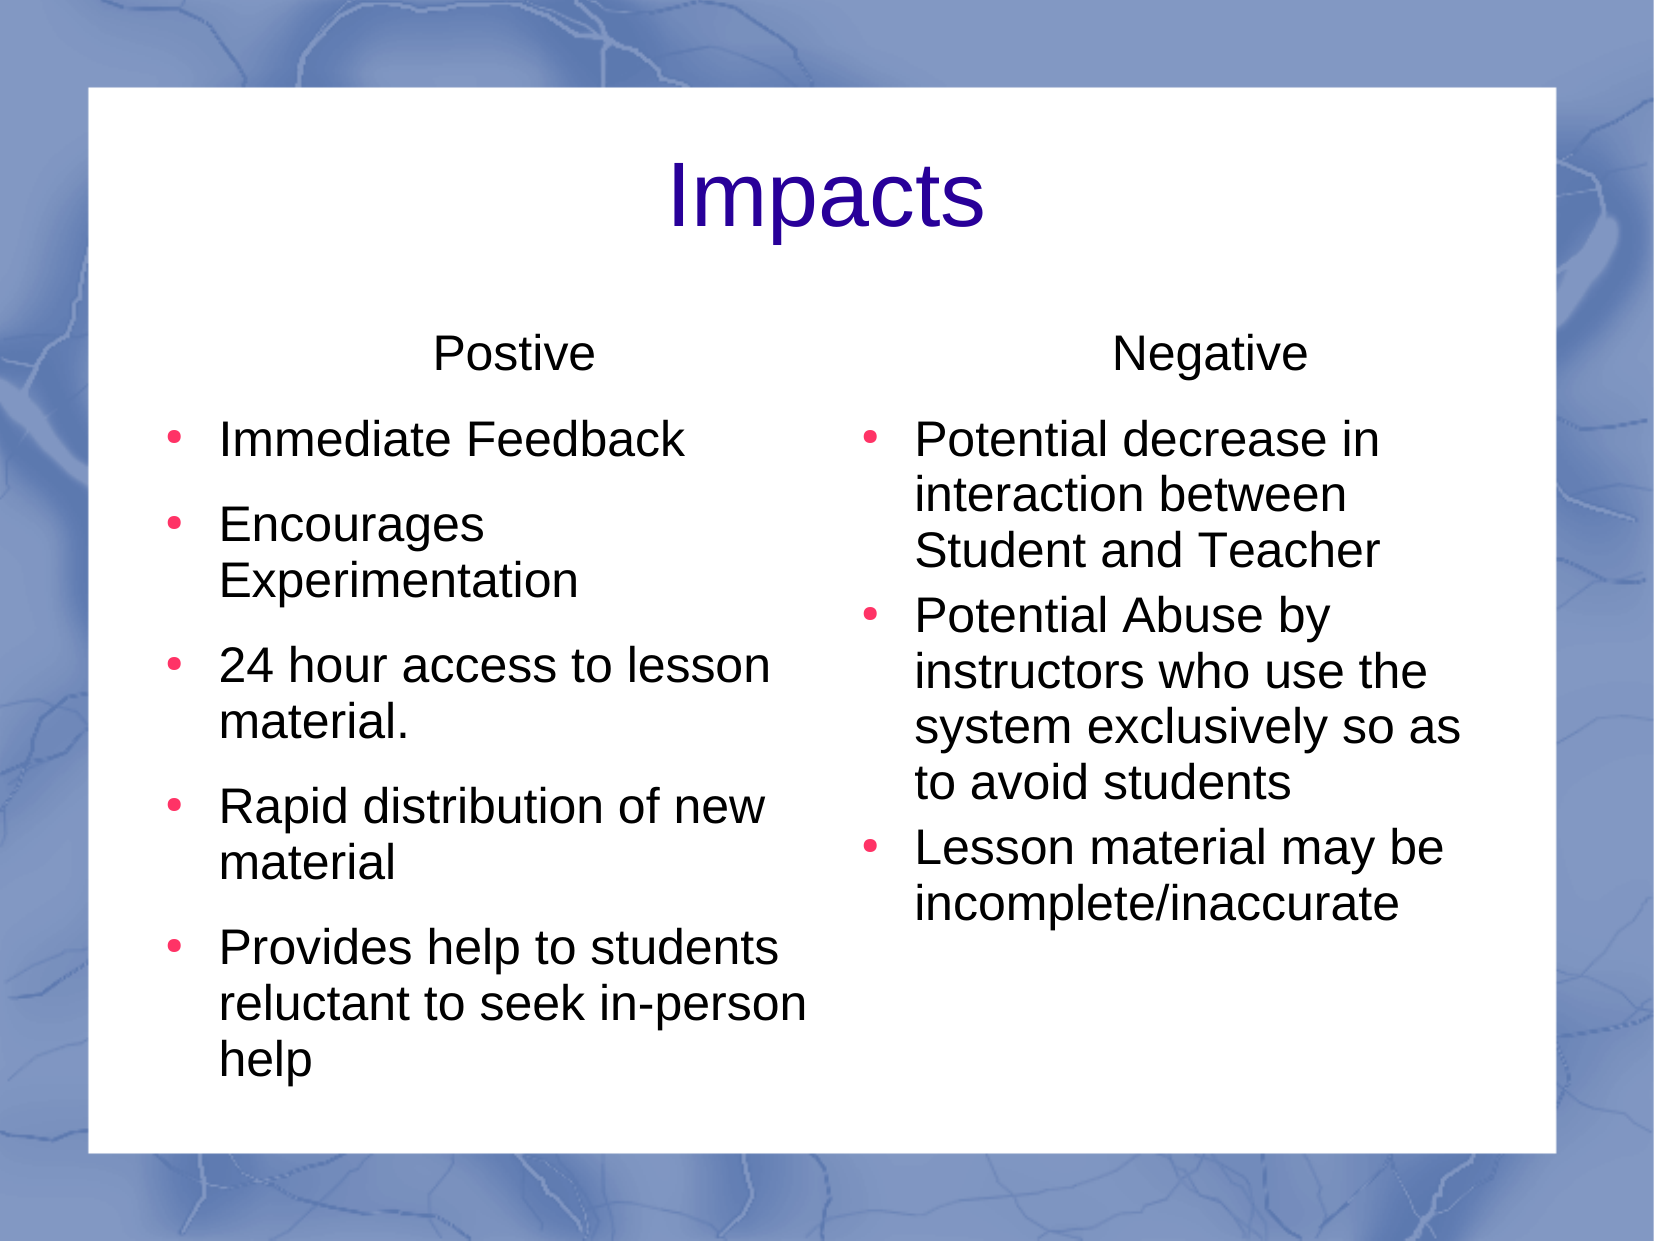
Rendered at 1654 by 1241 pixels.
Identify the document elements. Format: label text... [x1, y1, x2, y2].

picture [0, 0, 1654, 1241]
list Negative Potential decrease in interaction between Student and Teacher Potential Abuse by instructors who use the system exclusively so as to avoid students Lesson material may be incomplete/inaccurate [843, 325, 1507, 1130]
title Impacts [118, 90, 1536, 298]
list Postive Immediate Feedback Encourages Experimentation 24 hour access to lesson material. Rapid distribution of new material Provides help to students reluctant to seek in-person help [147, 325, 811, 1145]
